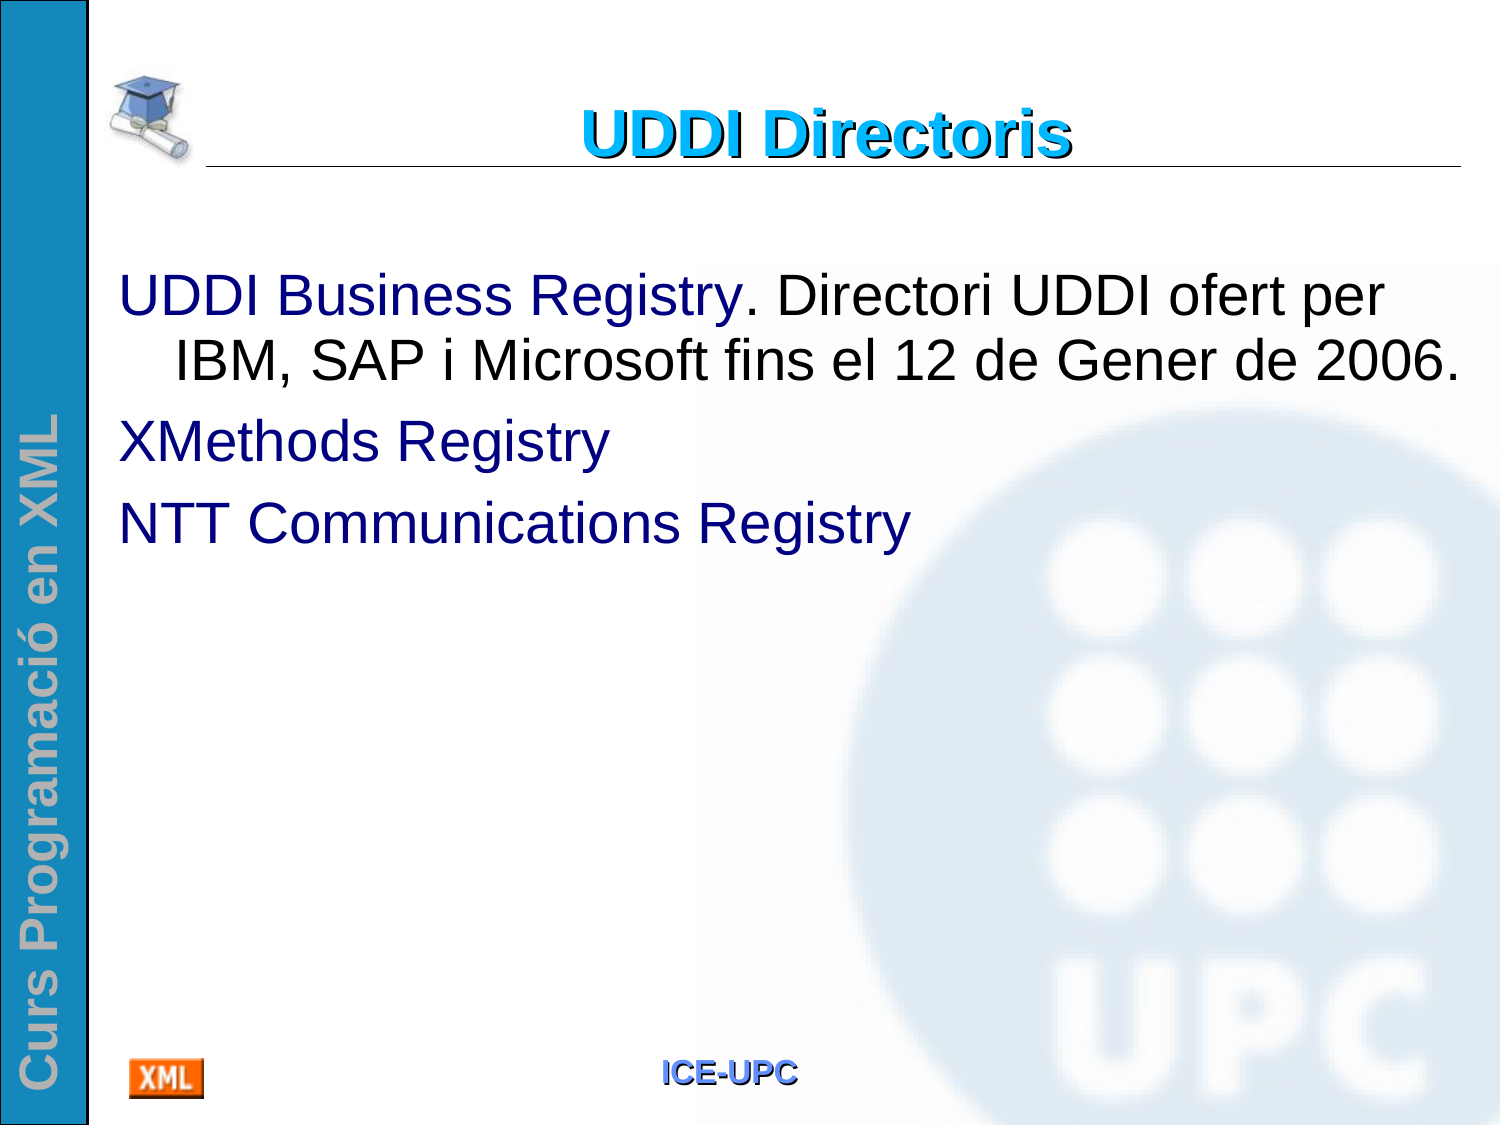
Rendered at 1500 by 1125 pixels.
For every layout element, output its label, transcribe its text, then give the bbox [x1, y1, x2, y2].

picture [129, 1058, 204, 1099]
picture [93, 61, 206, 174]
list UDDI Business Registry. Directori UDDI ofert per IBM, SAP i Microsoft fins el 12 de Gener de 2006. XMethods Registry NTT Communications Registry [118, 262, 1477, 1006]
title UDDI Directoris [206, 88, 1447, 178]
picture [694, 262, 1500, 1125]
